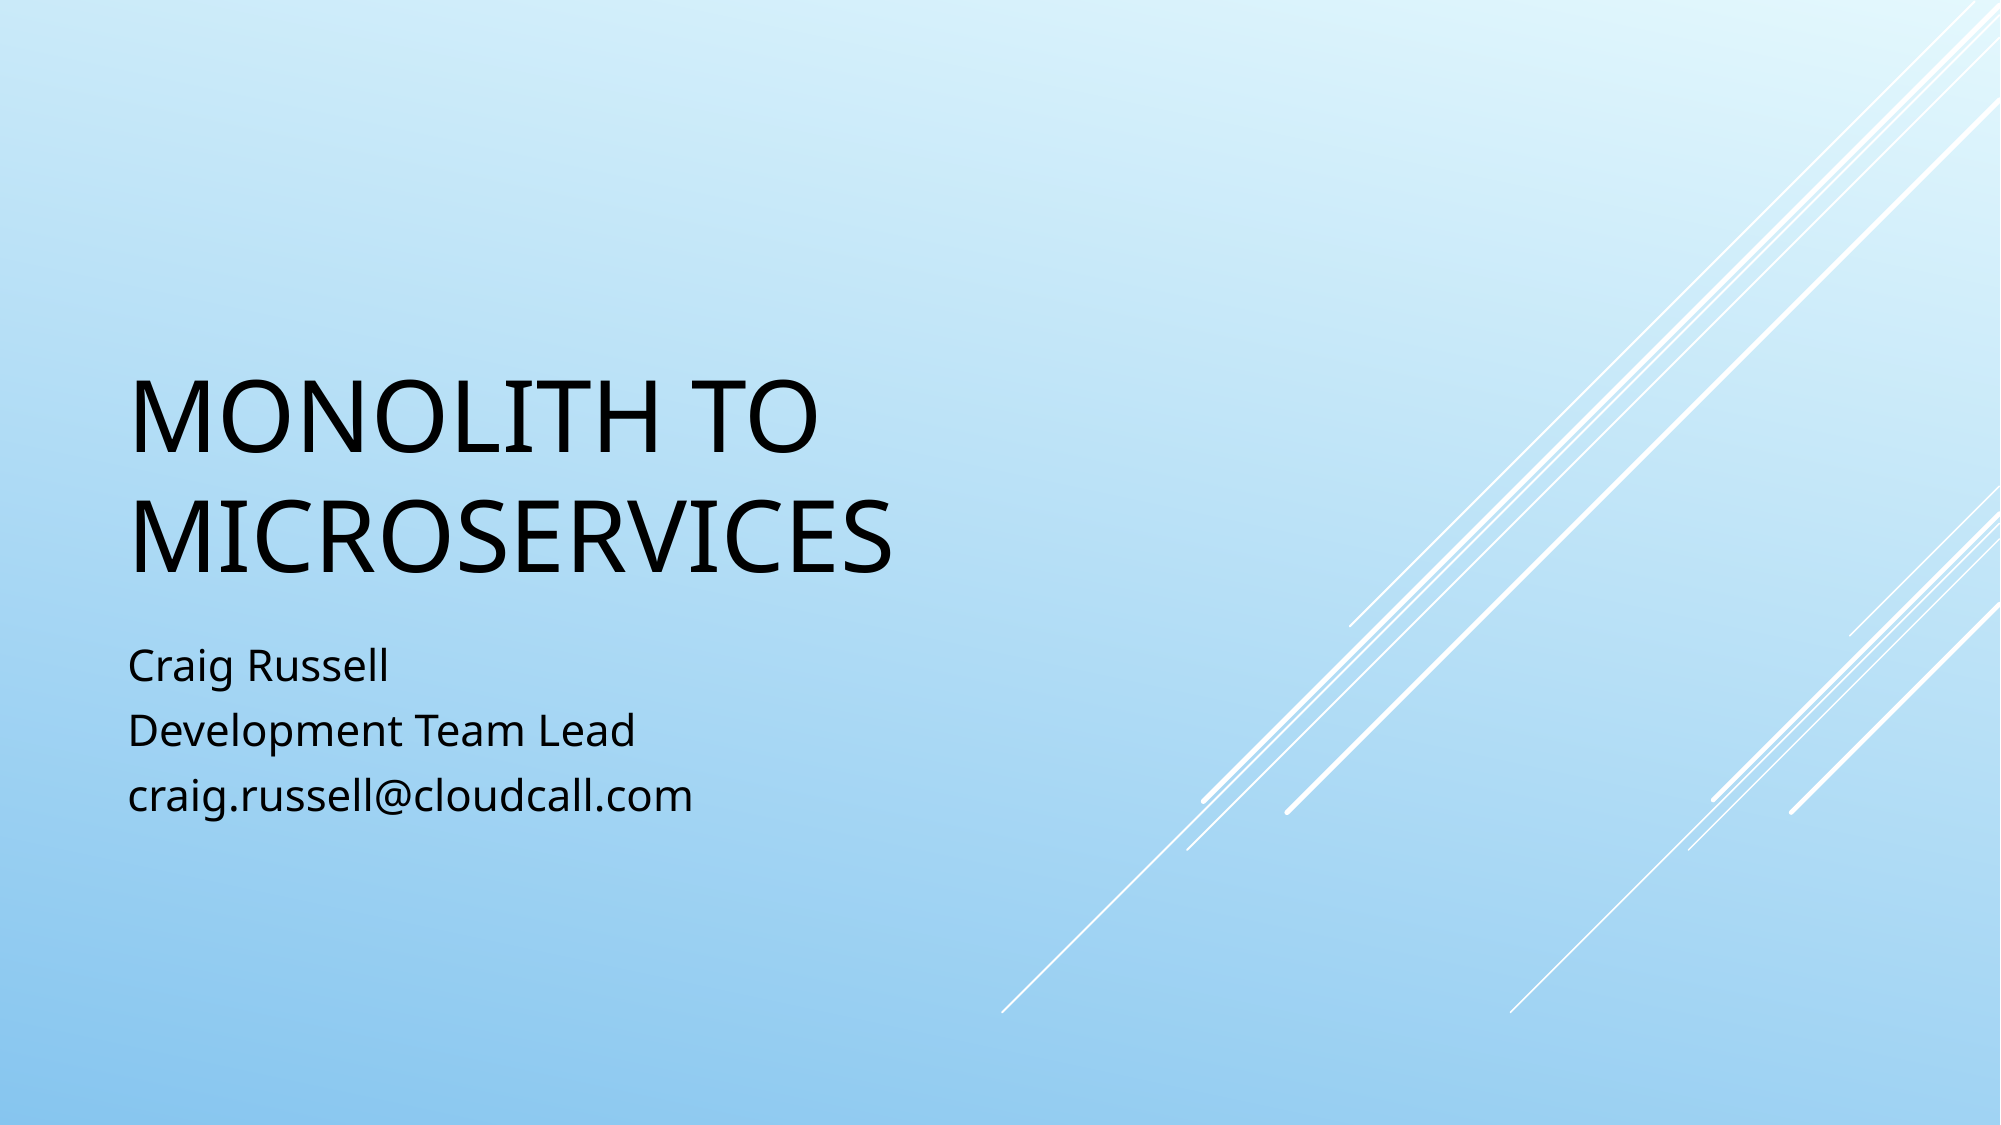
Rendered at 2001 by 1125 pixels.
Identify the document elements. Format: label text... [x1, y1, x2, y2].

title Monolith to Microservices [112, 112, 1425, 601]
subtitle Craig Russell Development Team Lead craig.russell@cloudcall.com [112, 630, 1163, 950]
